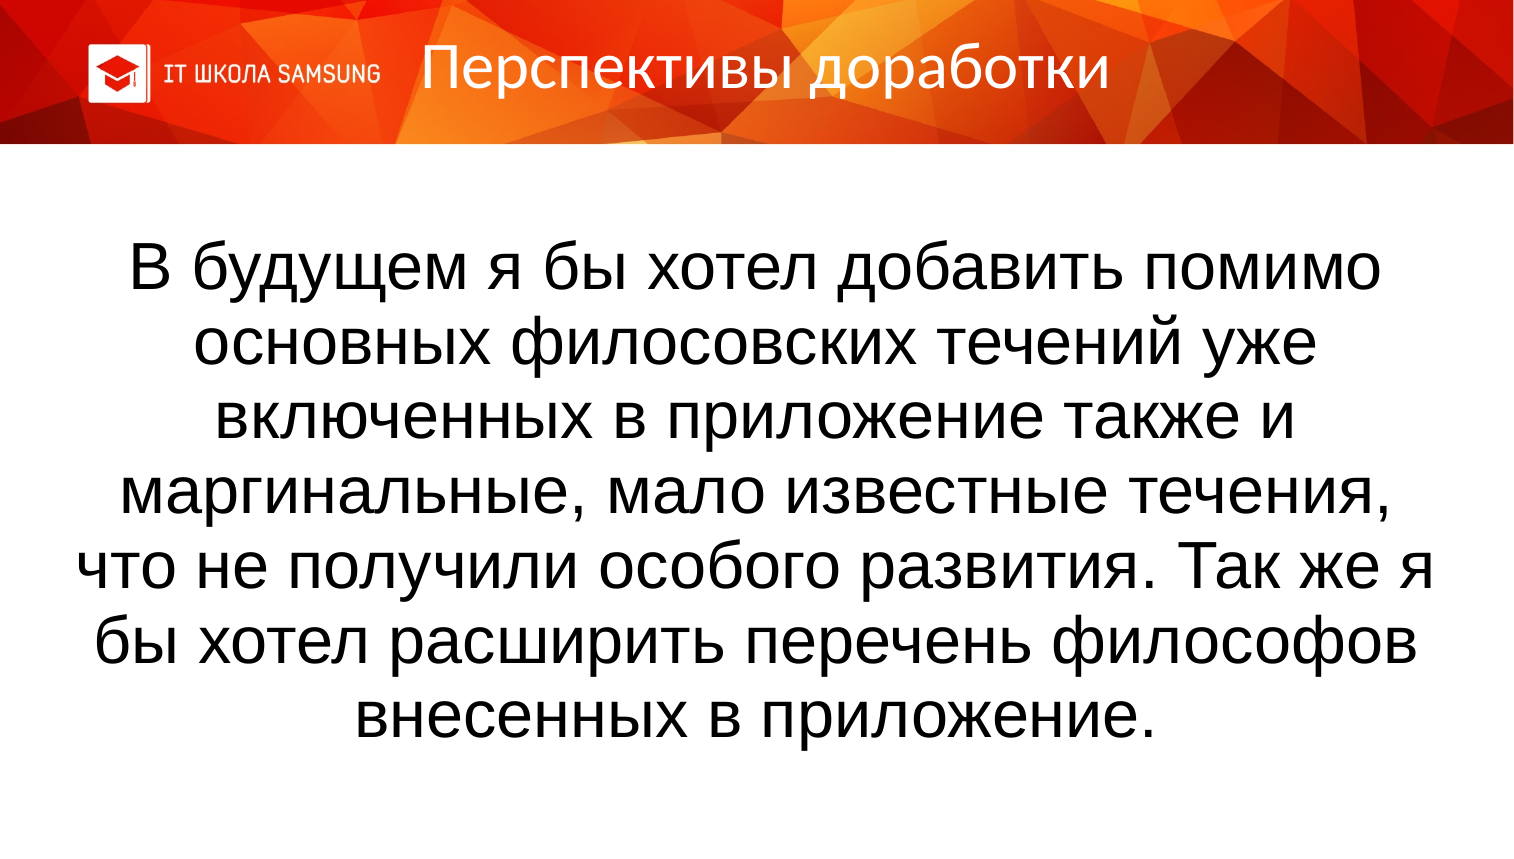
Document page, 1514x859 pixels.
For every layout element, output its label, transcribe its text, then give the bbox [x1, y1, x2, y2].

subtitle В будущем я бы хотел добавить помимо основных филосовских течений уже включенных в приложение также и маргинальные, мало известные течения, что не получили особого развития. Так же я бы хотел расширить перечень философов внесенных в приложение. [75, 228, 1438, 753]
title Перспективы доработки [420, 0, 1514, 144]
picture [0, 0, 1514, 859]
